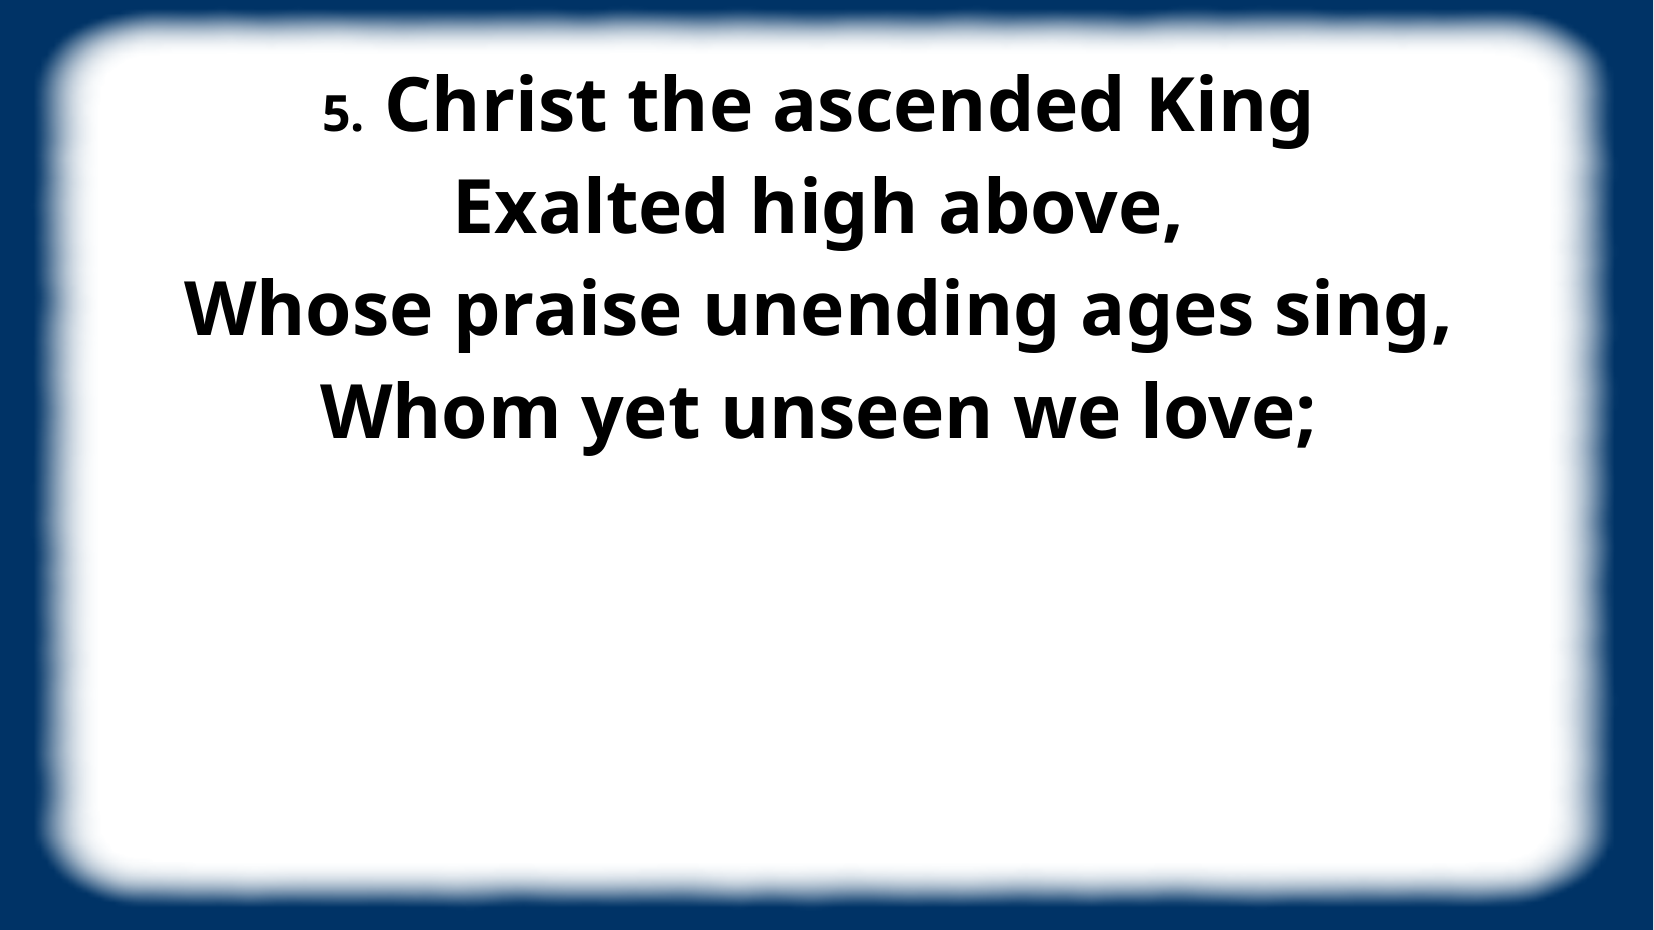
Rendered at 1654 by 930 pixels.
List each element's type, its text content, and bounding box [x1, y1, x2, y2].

picture [0, 0, 1654, 930]
text_box [254, 44, 652, 116]
text_box 5. Christ the ascended King Exalted high above, Whose praise unending ages sing, Whom yet unseen we love; [84, 43, 1554, 458]
